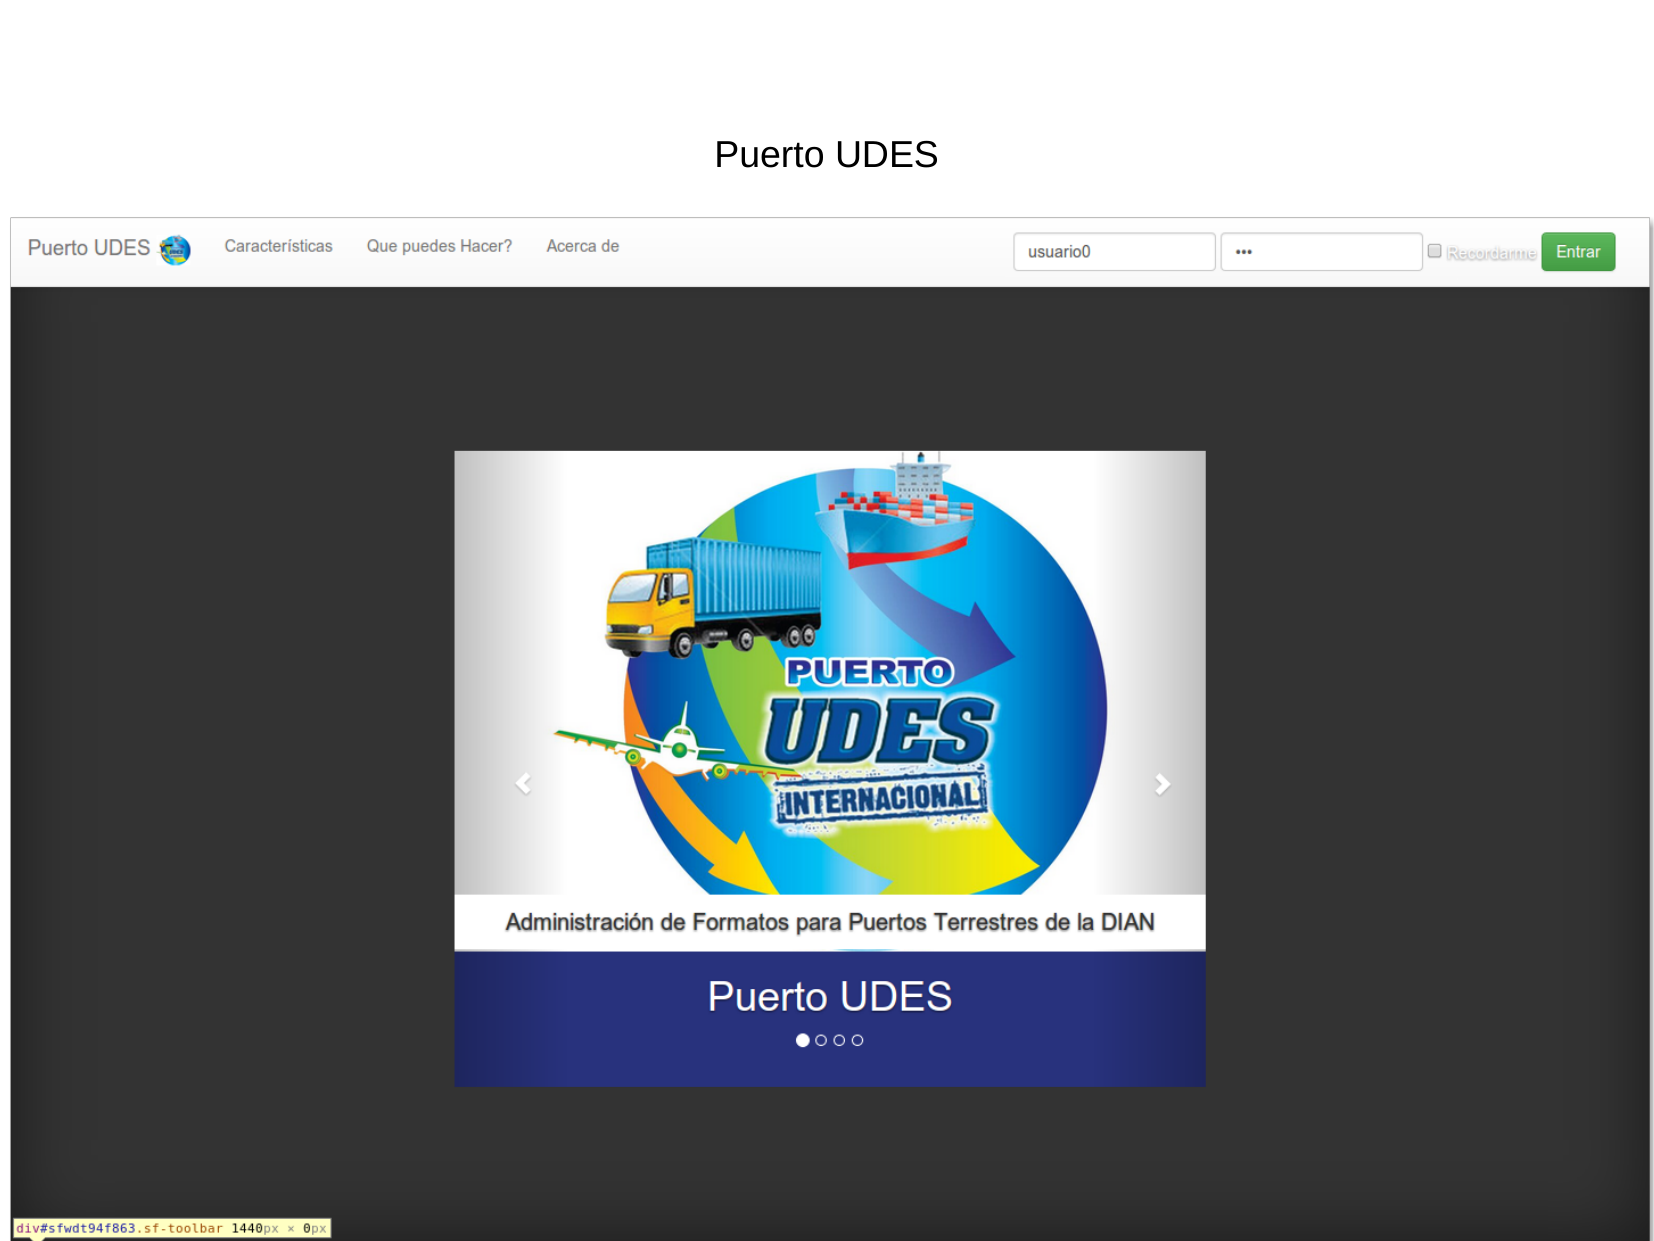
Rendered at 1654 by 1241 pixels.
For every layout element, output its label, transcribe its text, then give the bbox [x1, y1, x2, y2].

picture [5, 212, 1654, 1241]
text_box Puerto UDES [82, 49, 1571, 212]
